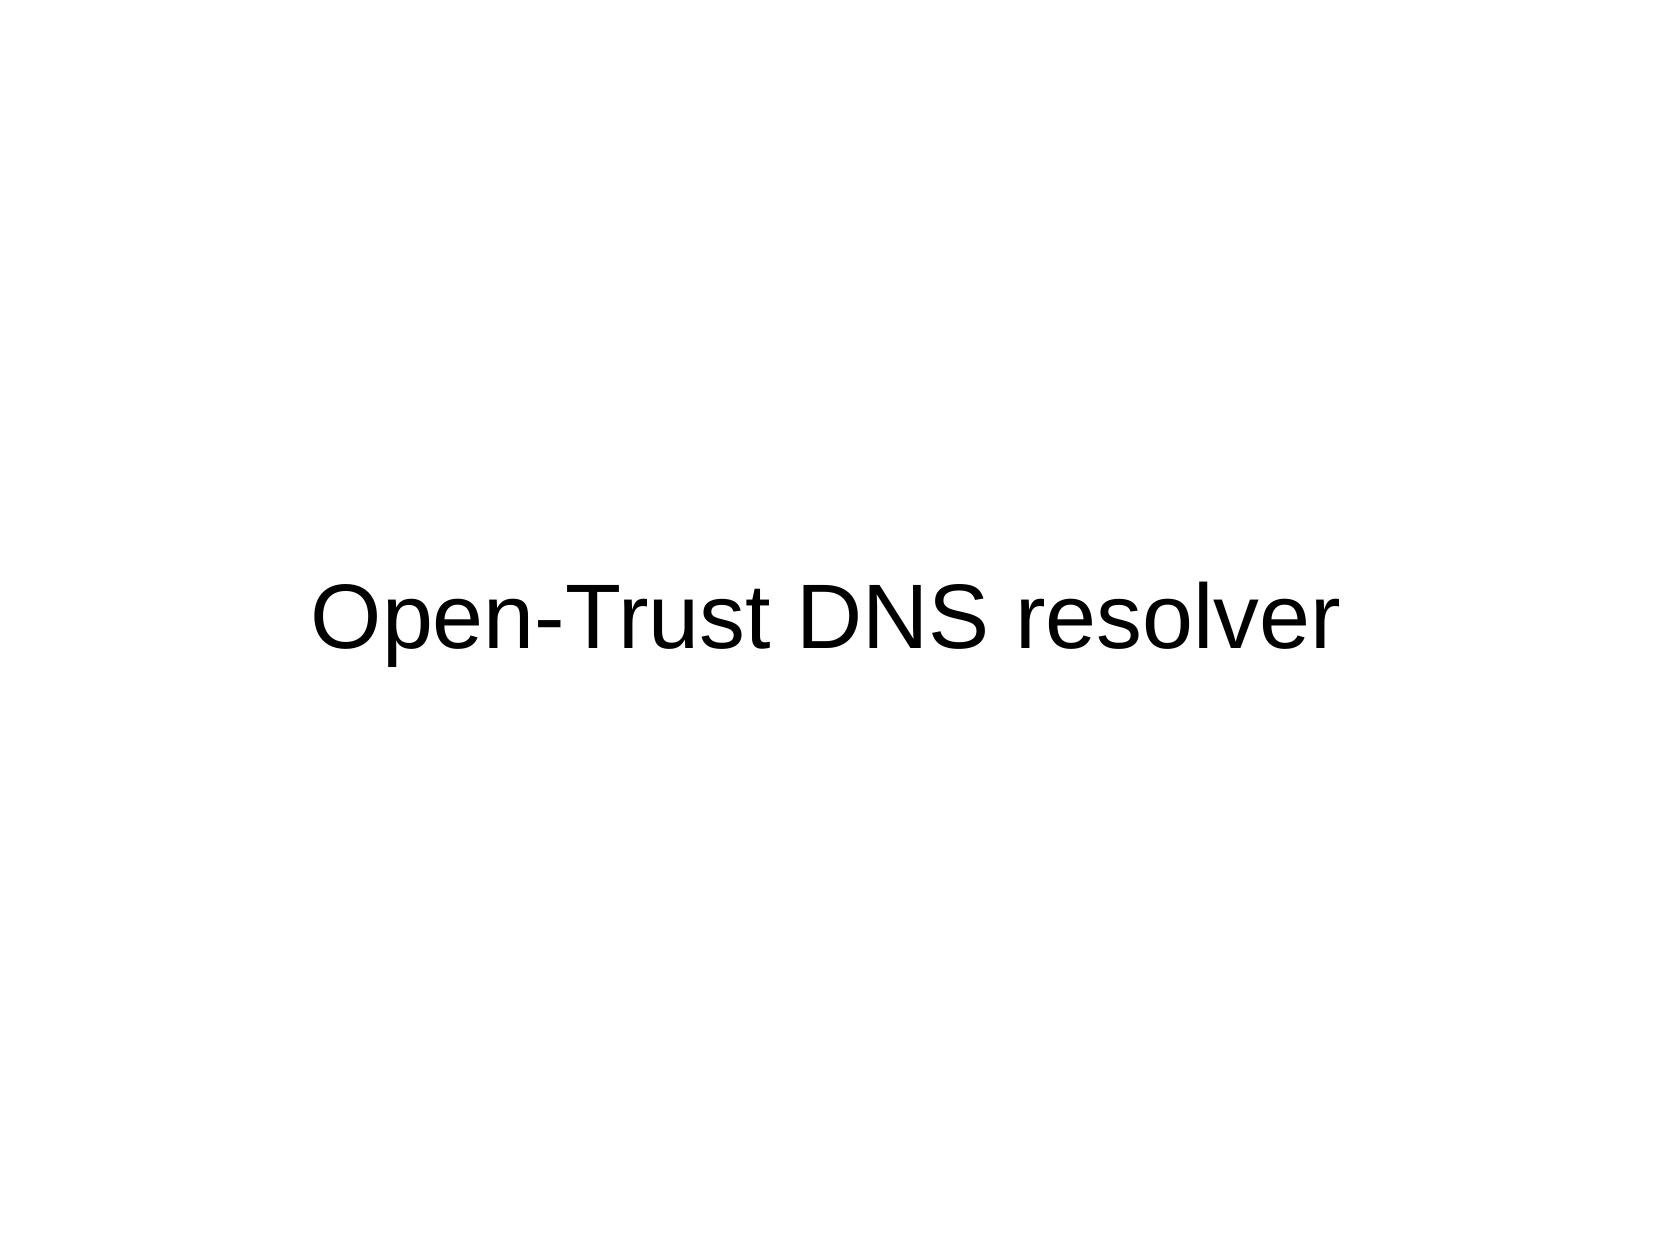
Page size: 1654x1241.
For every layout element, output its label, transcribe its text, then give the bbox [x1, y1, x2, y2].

title Open-Trust DNS resolver [82, 49, 1571, 1186]
